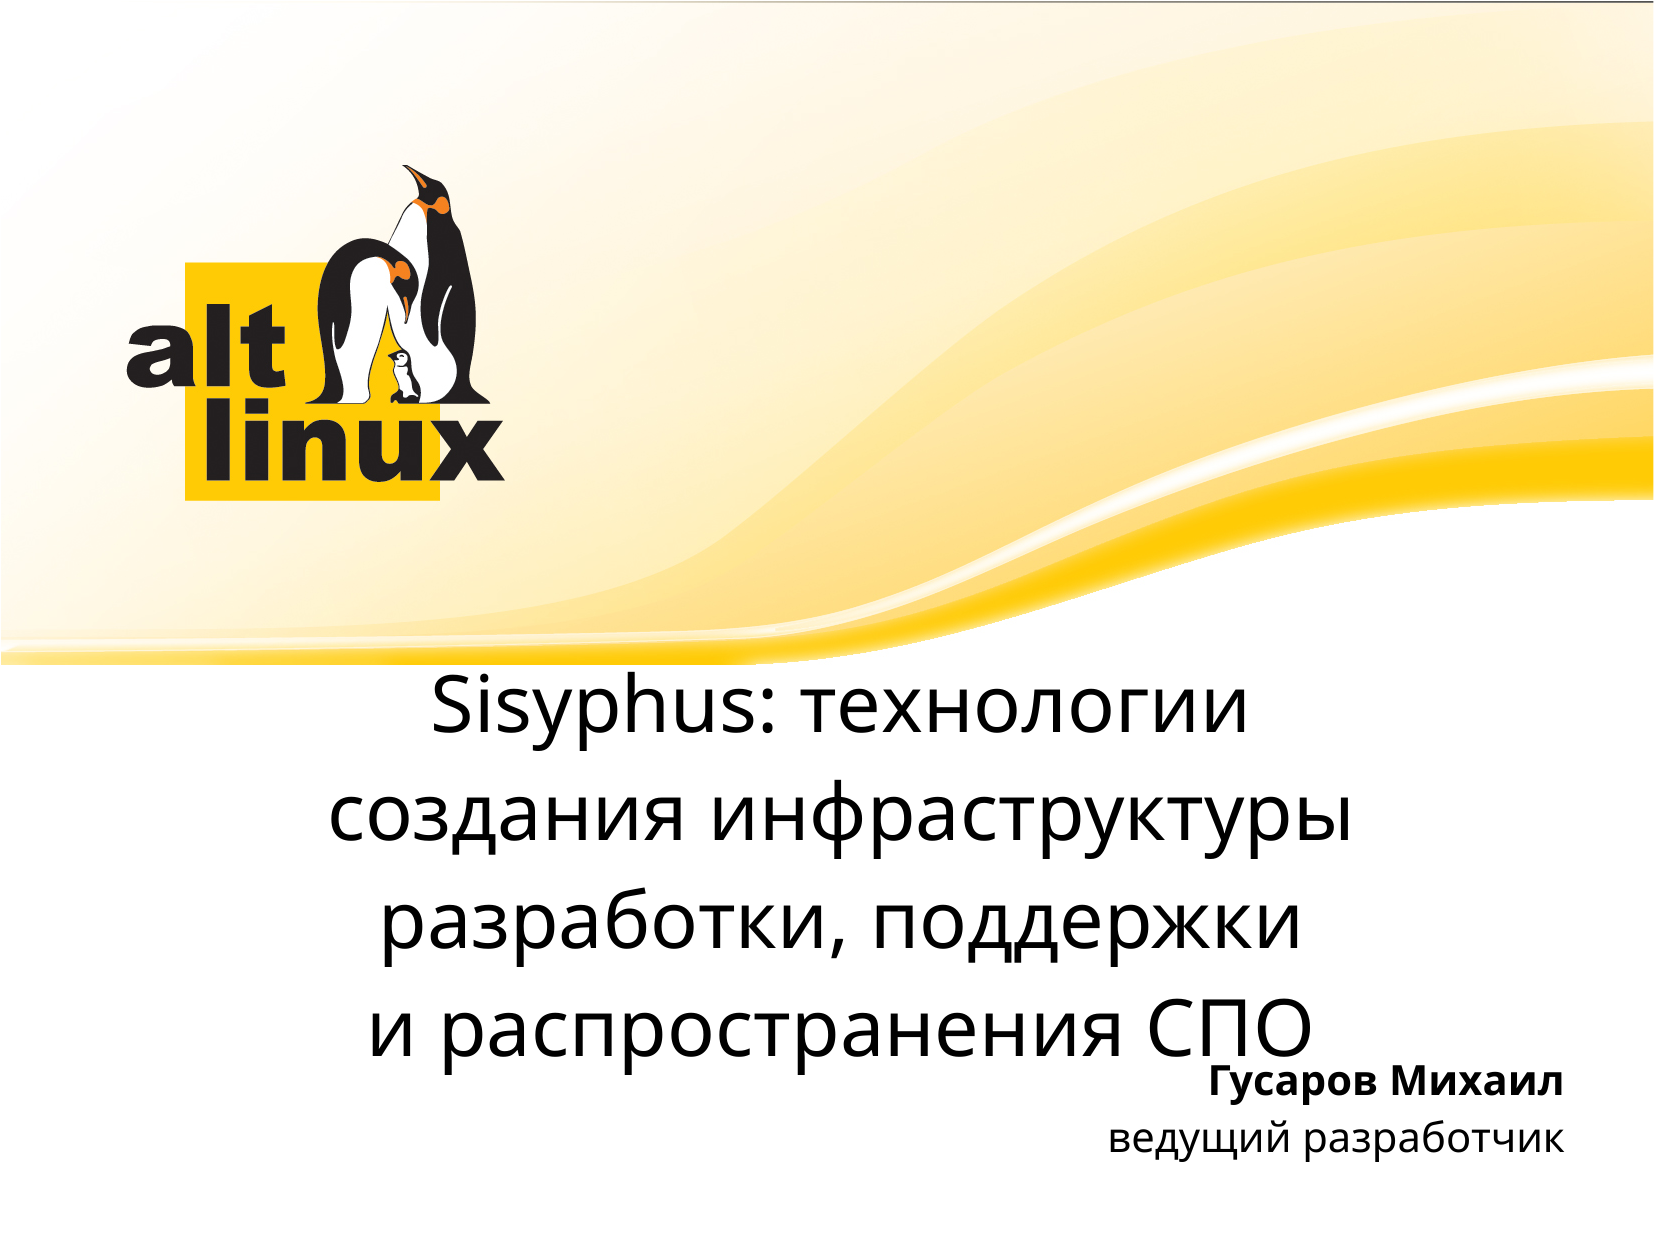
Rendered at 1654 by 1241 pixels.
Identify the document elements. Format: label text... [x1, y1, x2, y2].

title Sisyphus: технологии создания инфраструктуры разработки, поддержки и распространения СПО [147, 679, 1536, 1049]
subtitle Гусаров Михаил ведущий разработчик [236, 1033, 1565, 1182]
picture [1, 1, 1654, 1241]
